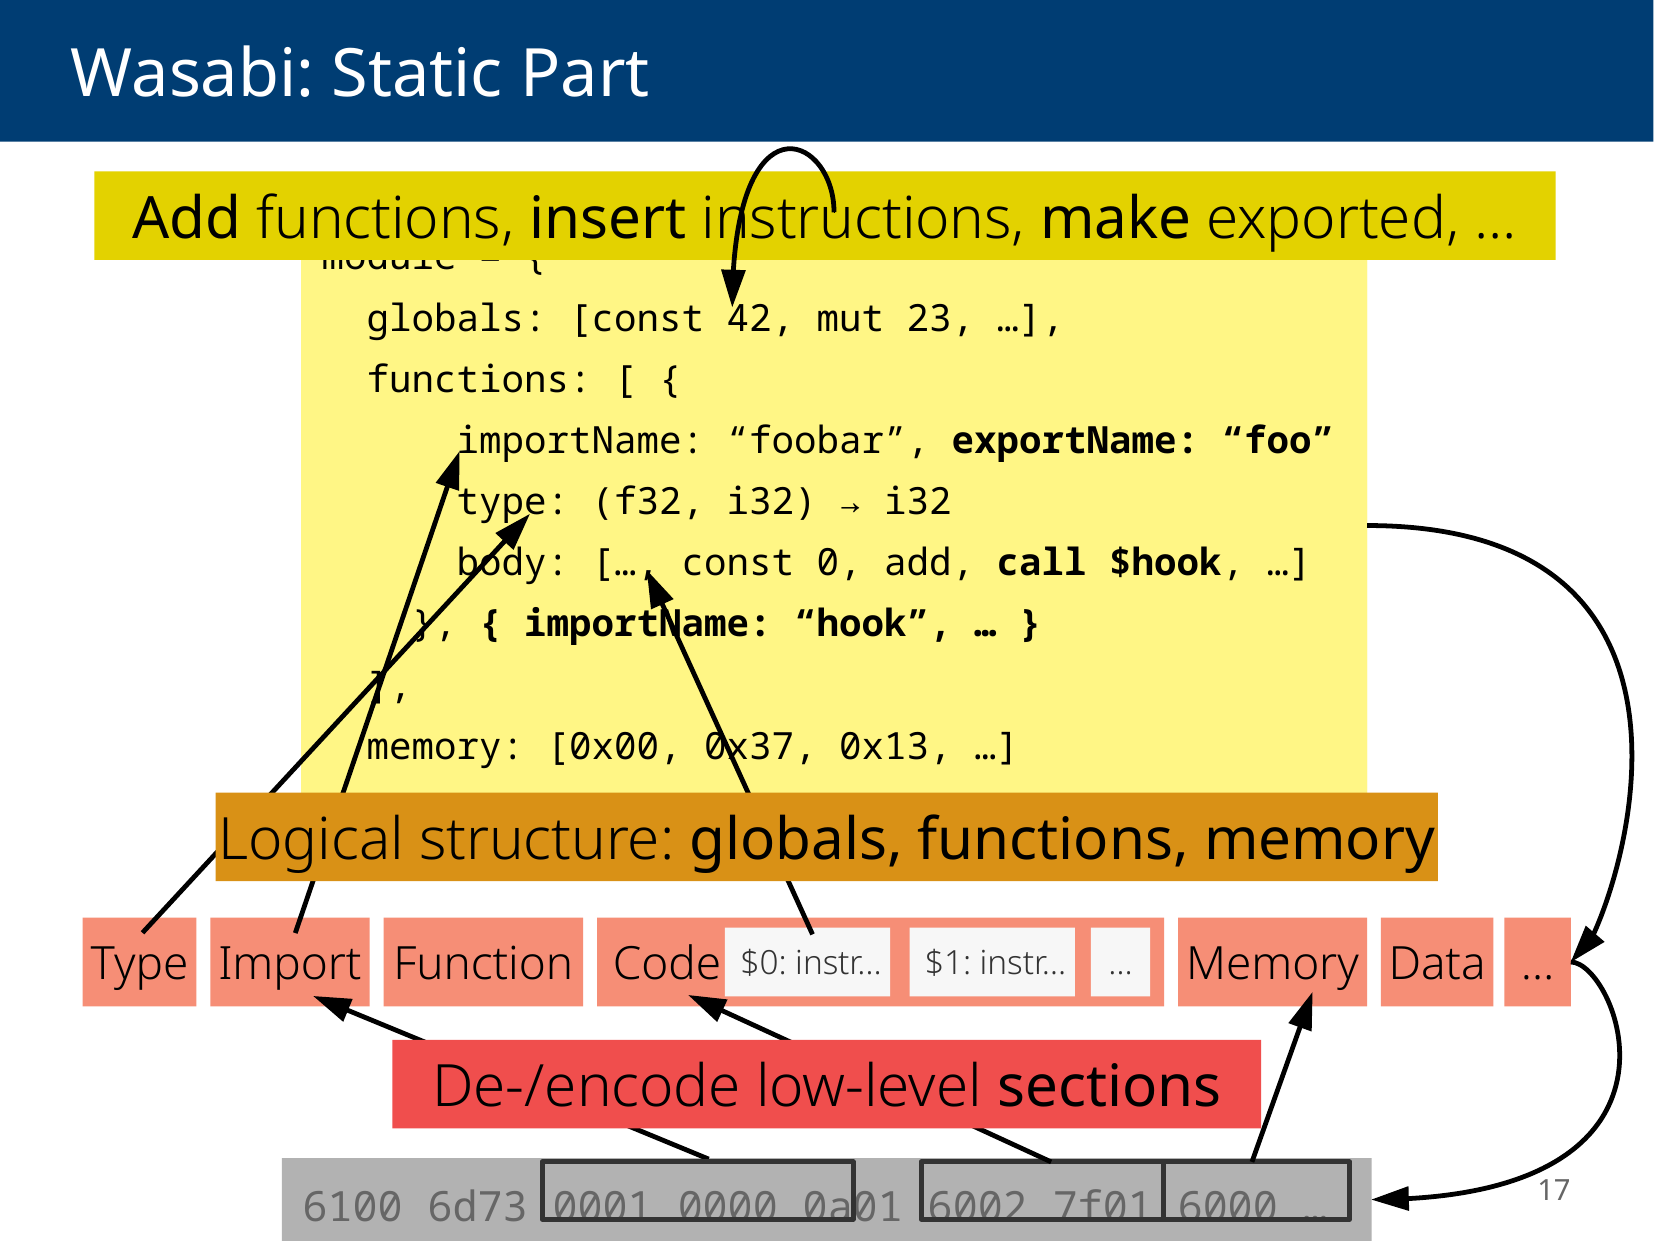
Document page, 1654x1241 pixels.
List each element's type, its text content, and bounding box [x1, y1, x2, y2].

text_box Logical structure: globals, functions, memory [215, 792, 1438, 882]
text_box Code [597, 917, 1165, 1007]
text_box Import [210, 917, 370, 1007]
text_box $1: instr… [909, 927, 1075, 997]
text_box … [1504, 917, 1571, 1007]
text_box De-/encode low-level sections [392, 1039, 1262, 1129]
text_box Type [82, 917, 197, 1007]
text_box 6100 6d73 0001 0000 0a01 6002 7f01 6000 … [1166, 1164, 1347, 1217]
text_box module = { globals: [const 42, mut 23, …], functions: [ { importName: “foobar”, exportName: “foo” type: (f32, i32) → i32 body: […, const 0, add, call $hook, …] }, { importName: “hook”, … } ], memory: [0x00, 0x37, 0x13, …] } [301, 291, 1368, 760]
text_box 6100 6d73 0001 0000 0a01 6002 7f01 6000 … [545, 1164, 851, 1217]
text_box 6100 6d73 0001 0000 0a01 6002 7f01 6000 … [924, 1164, 1161, 1217]
title Wasabi: Static Part [0, 0, 1654, 142]
text_box Memory [1178, 917, 1368, 1007]
text_box … [1090, 927, 1151, 997]
text_box Function [383, 917, 584, 1007]
text_box Data [1380, 917, 1494, 1007]
text_box 6100 6d73 0001 0000 0a01 6002 7f01 6000 … [281, 1159, 1372, 1241]
text_box Add functions, insert instructions, make exported, ... [737, 171, 1556, 260]
text_box module = { globals: [const 42, mut 23, …], functions: [ { importName: “foobar”, exportName: “foo” type: (f32, i32) → i32 body: […, const 0, add, call $hook, …] }, { importName: “hook”, … } ], memory: [0x00, 0x37, 0x13, …] } [307, 684, 377, 760]
text_box $0: instr… [724, 927, 891, 997]
text_box Add functions, insert instructions, make exported, ... [94, 171, 754, 260]
